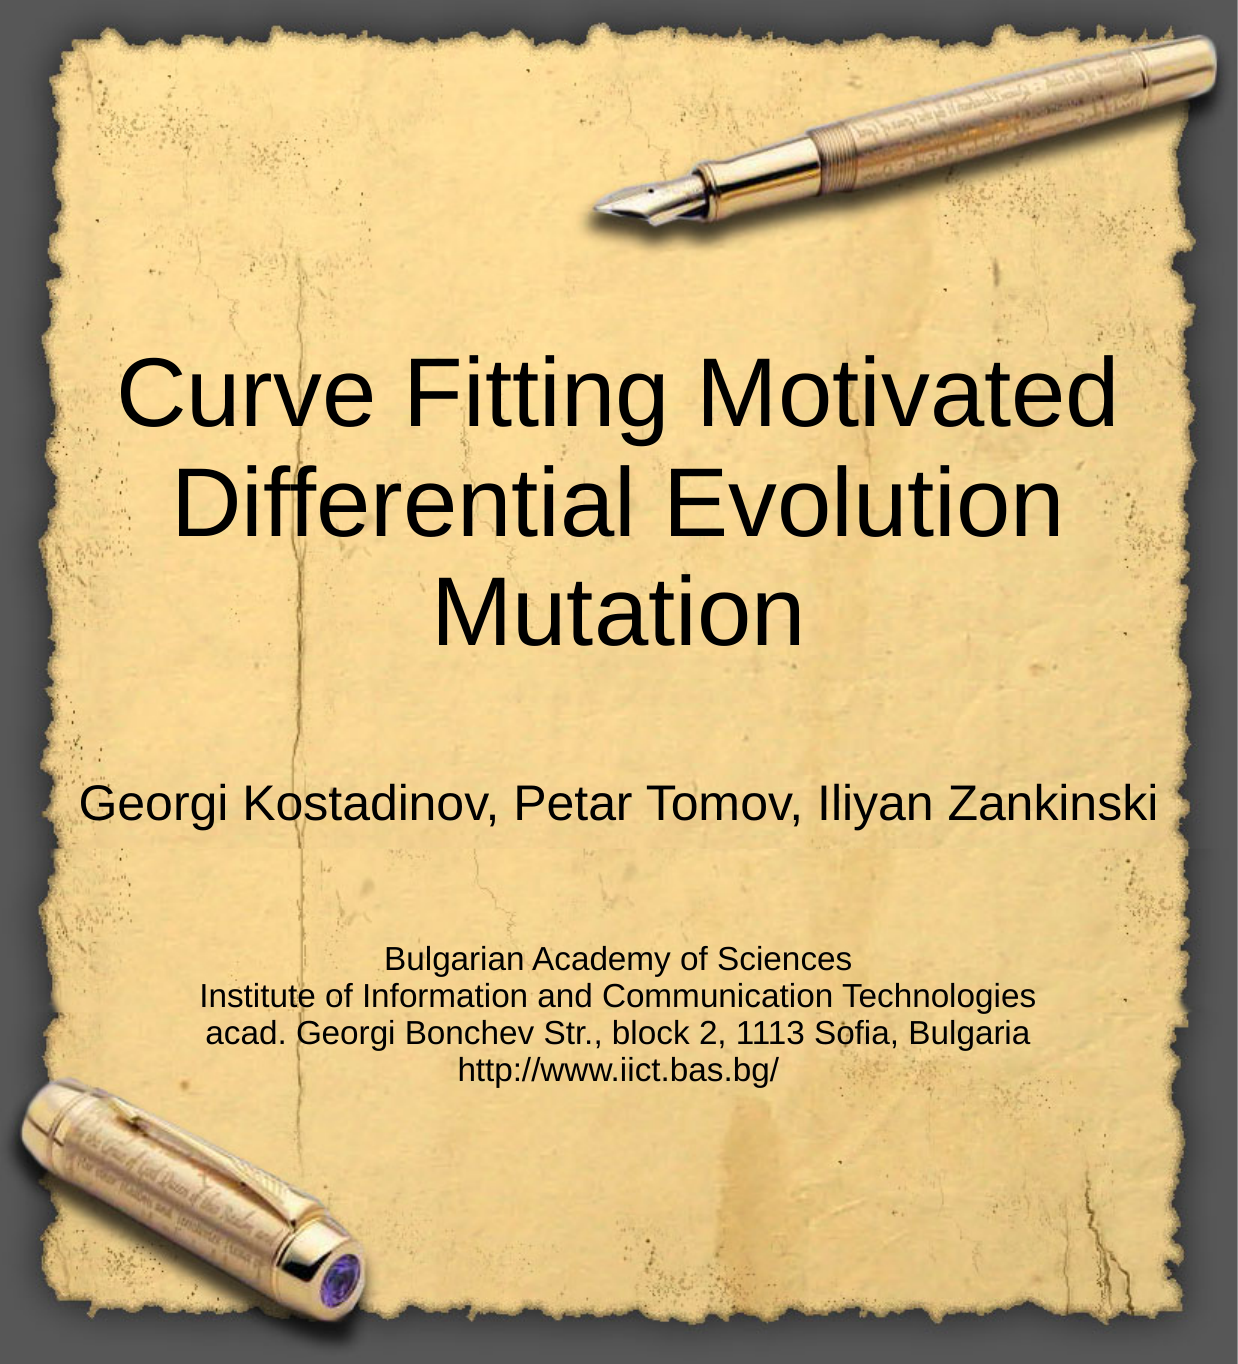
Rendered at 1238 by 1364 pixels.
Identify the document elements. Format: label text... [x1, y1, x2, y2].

subtitle Curve Fitting Motivated Differential Evolution Mutation Georgi Kostadinov, Petar Tomov, Iliyan Zankinski Bulgarian Academy of Sciences Institute of Information and Communication Technologies acad. Georgi Bonchev Str., block 2, 1113 Sofia, Bulgaria http://www.iict.bas.bg/ [61, 318, 1176, 1109]
picture [0, 0, 1238, 1364]
